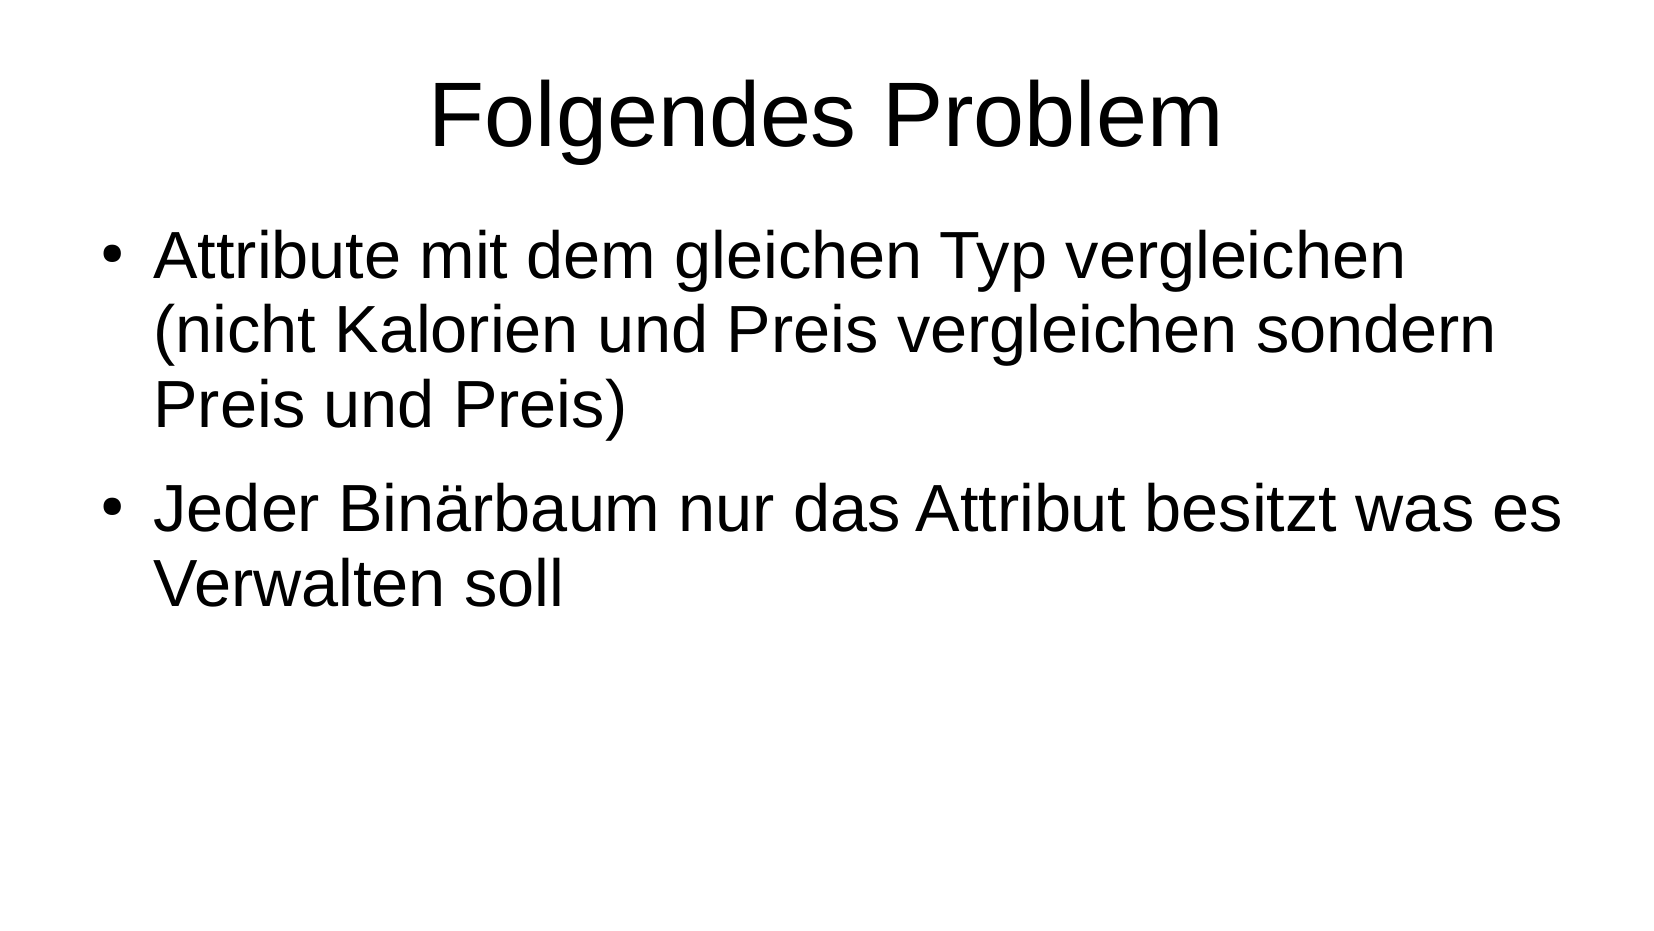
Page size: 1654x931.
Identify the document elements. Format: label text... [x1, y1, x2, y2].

title Folgendes Problem [82, 37, 1571, 193]
list Attribute mit dem gleichen Typ vergleichen (nicht Kalorien und Preis vergleichen sondern Preis und Preis) Jeder Binärbaum nur das Attribut besitzt was es Verwalten soll [82, 217, 1571, 758]
